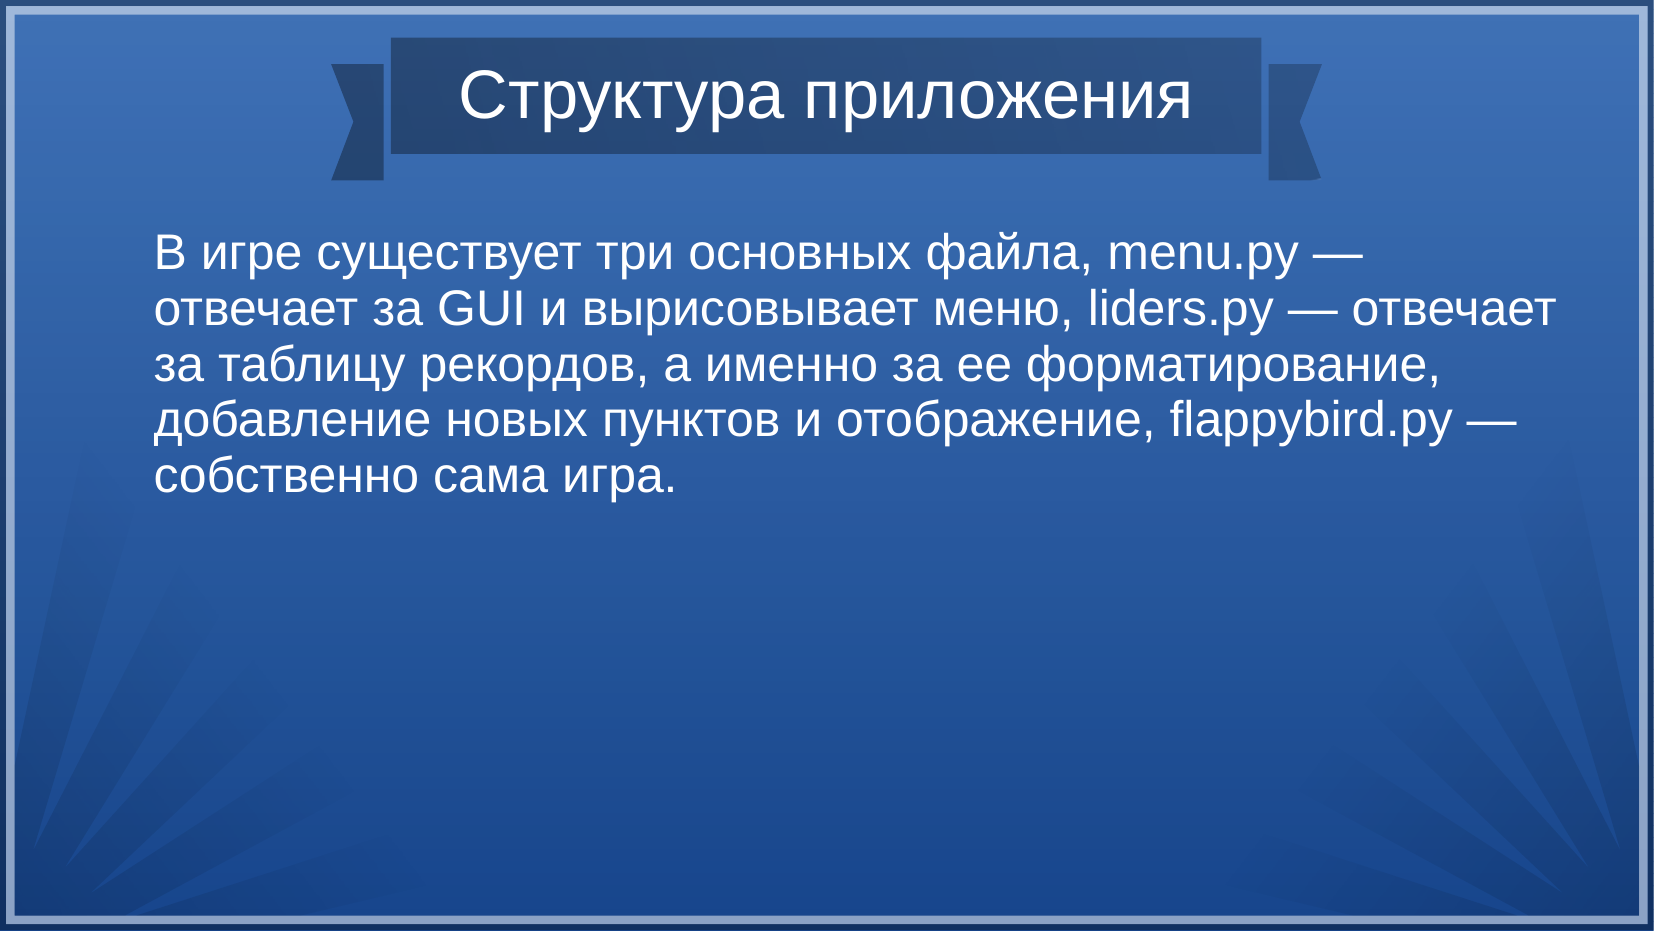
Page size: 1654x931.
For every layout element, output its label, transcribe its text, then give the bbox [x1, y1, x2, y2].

title Структура приложения [389, 35, 1264, 154]
list В игре существует три основных файла, menu.py — отвечает за GUI и вырисовывает меню, liders.py — отвечает за таблицу рекордов, а именно за ее форматирование, добавление новых пунктов и отображение, flappybird.py — собственно сама игра. [82, 224, 1571, 848]
